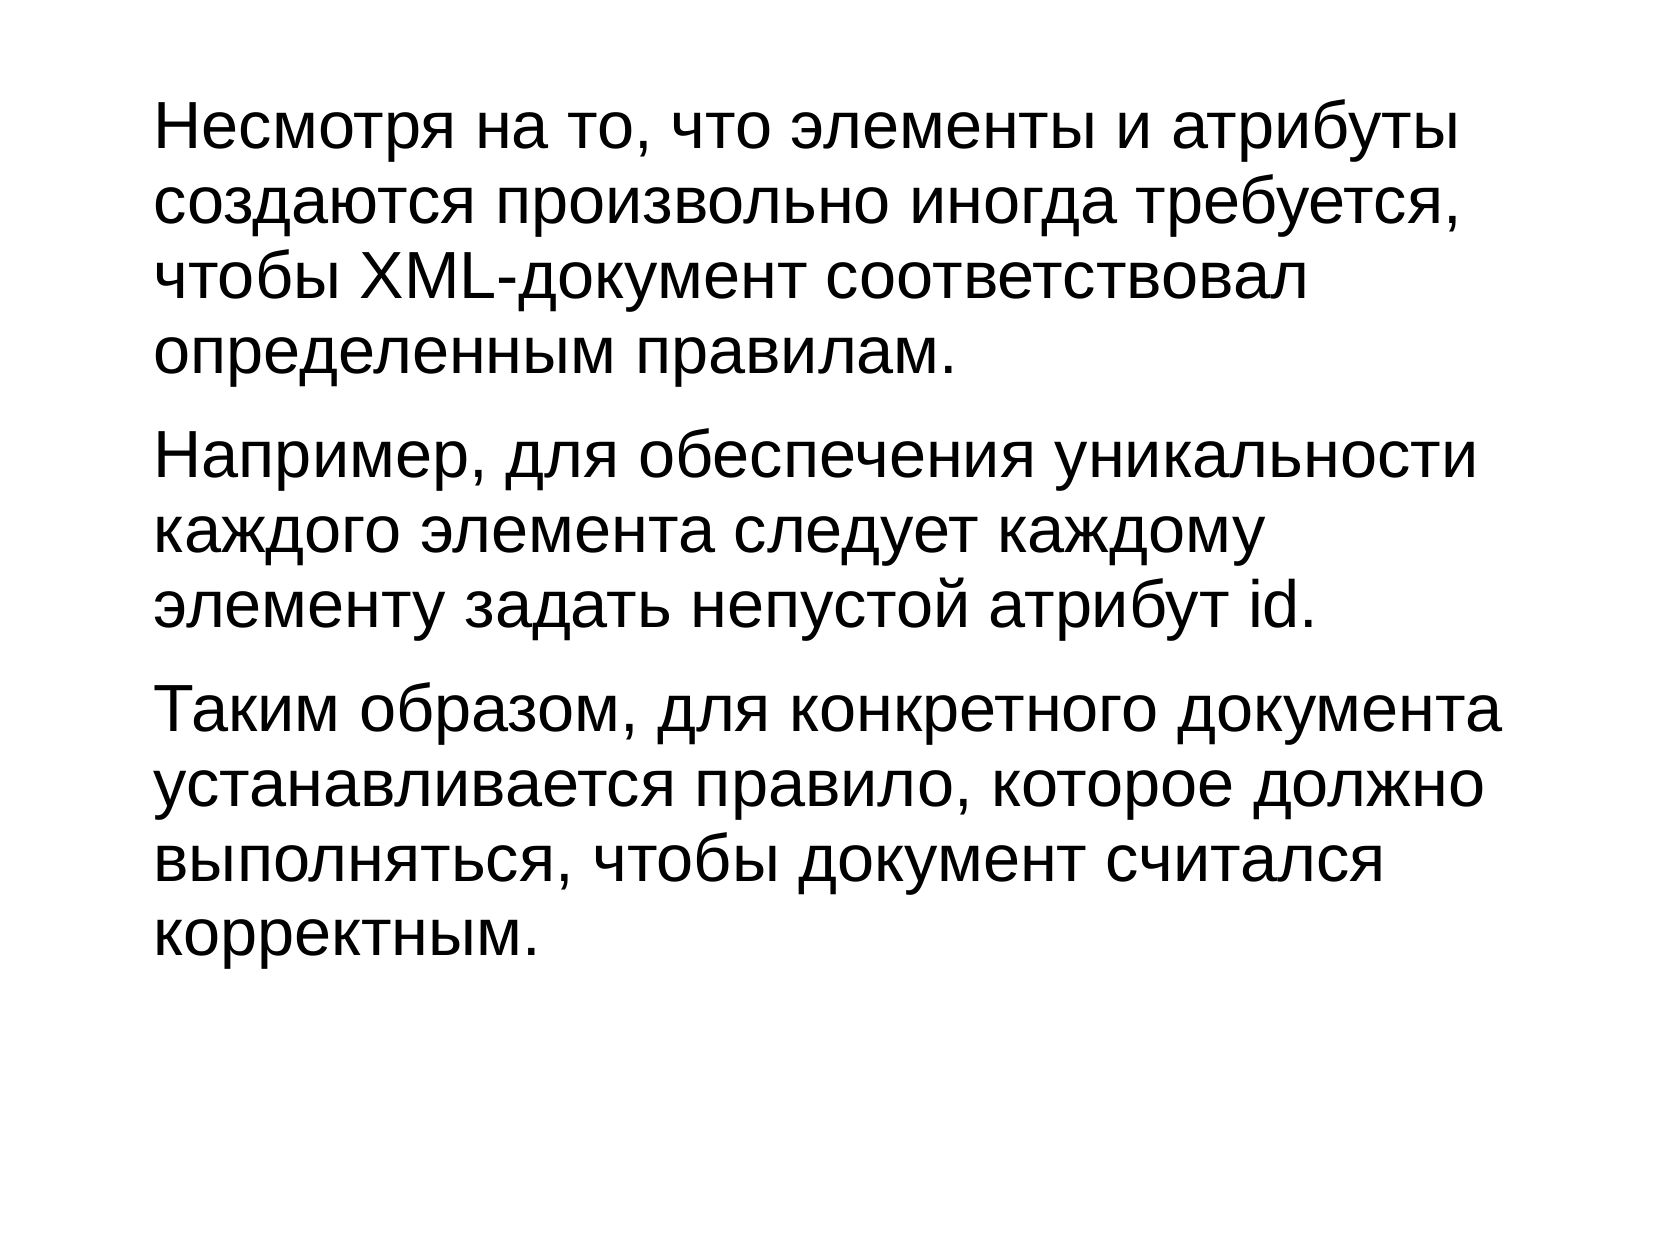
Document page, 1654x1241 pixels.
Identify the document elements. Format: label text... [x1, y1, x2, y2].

list Несмотря на то, что элементы и атрибуты создаются произвольно иногда требуется, чтобы XML-документ соответствовал определенным правилам. Например, для обеспечения уникальности каждого элемента следует каждому элементу задать непустой атрибут id. Таким образом, для конкретного документа устанавливается правило, которое должно выполняться, чтобы документ считался корректным. [82, 88, 1571, 1168]
